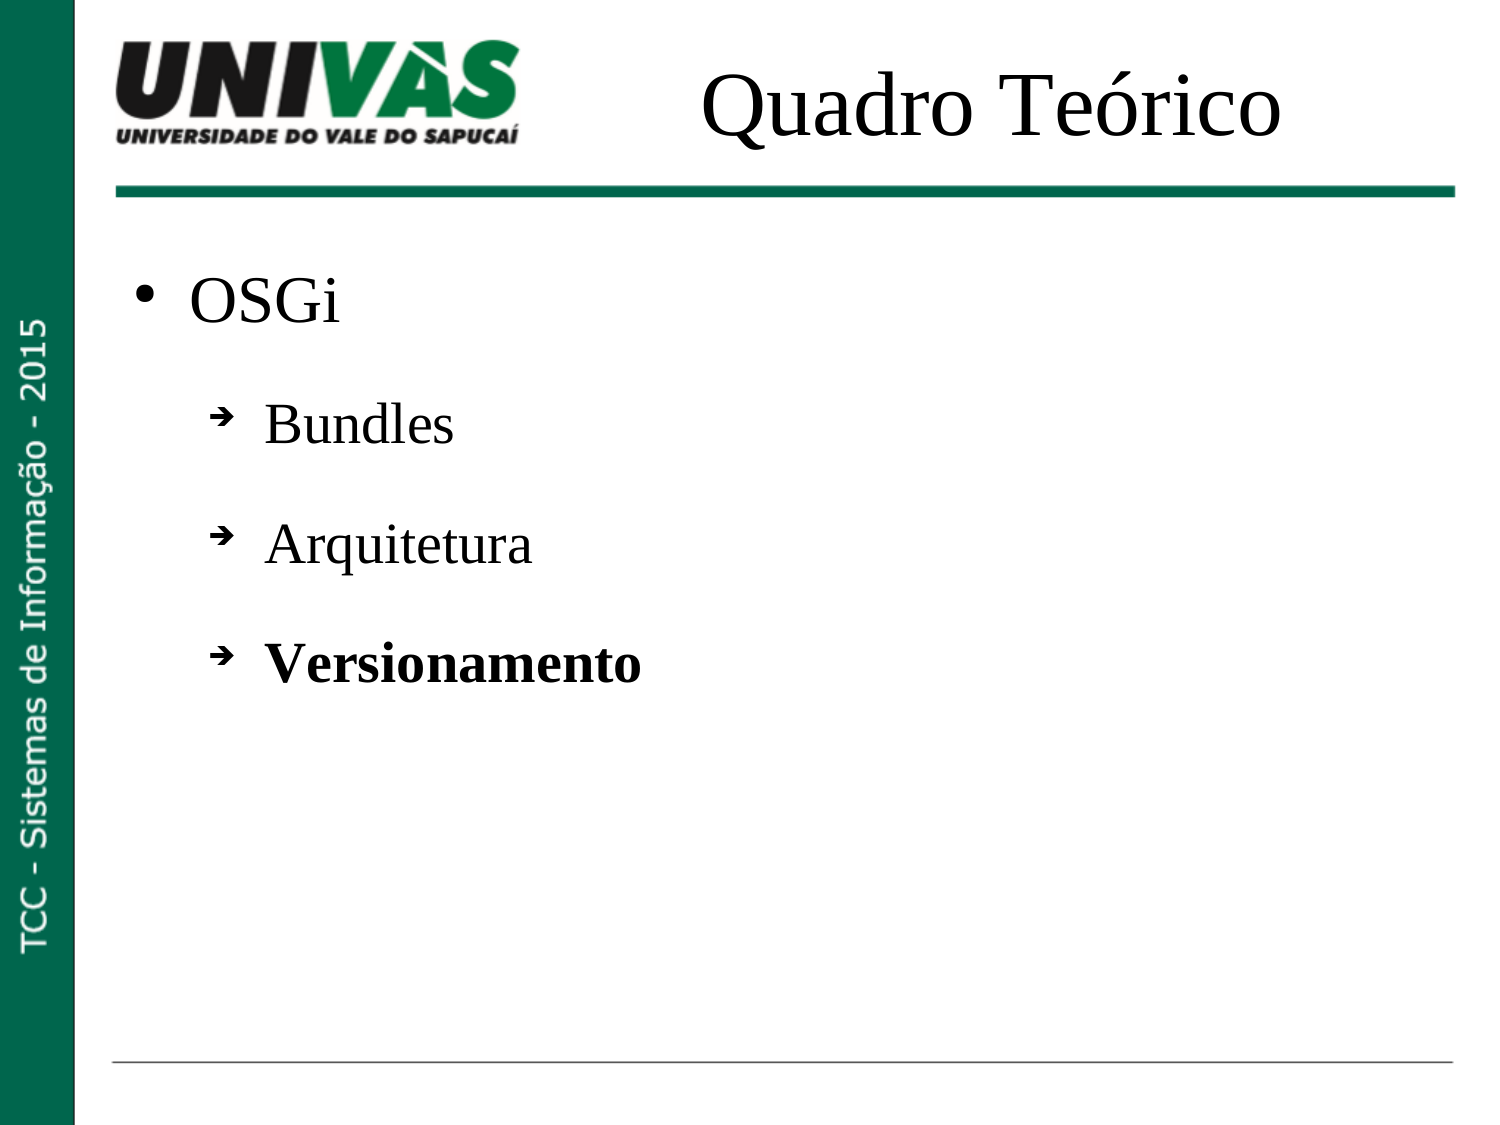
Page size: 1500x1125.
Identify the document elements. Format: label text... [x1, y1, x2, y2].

text_box OSGi Bundles Arquitetura Versionamento [118, 208, 1453, 1034]
picture [0, 0, 1500, 1125]
title Quadro Teórico [531, 23, 1454, 174]
